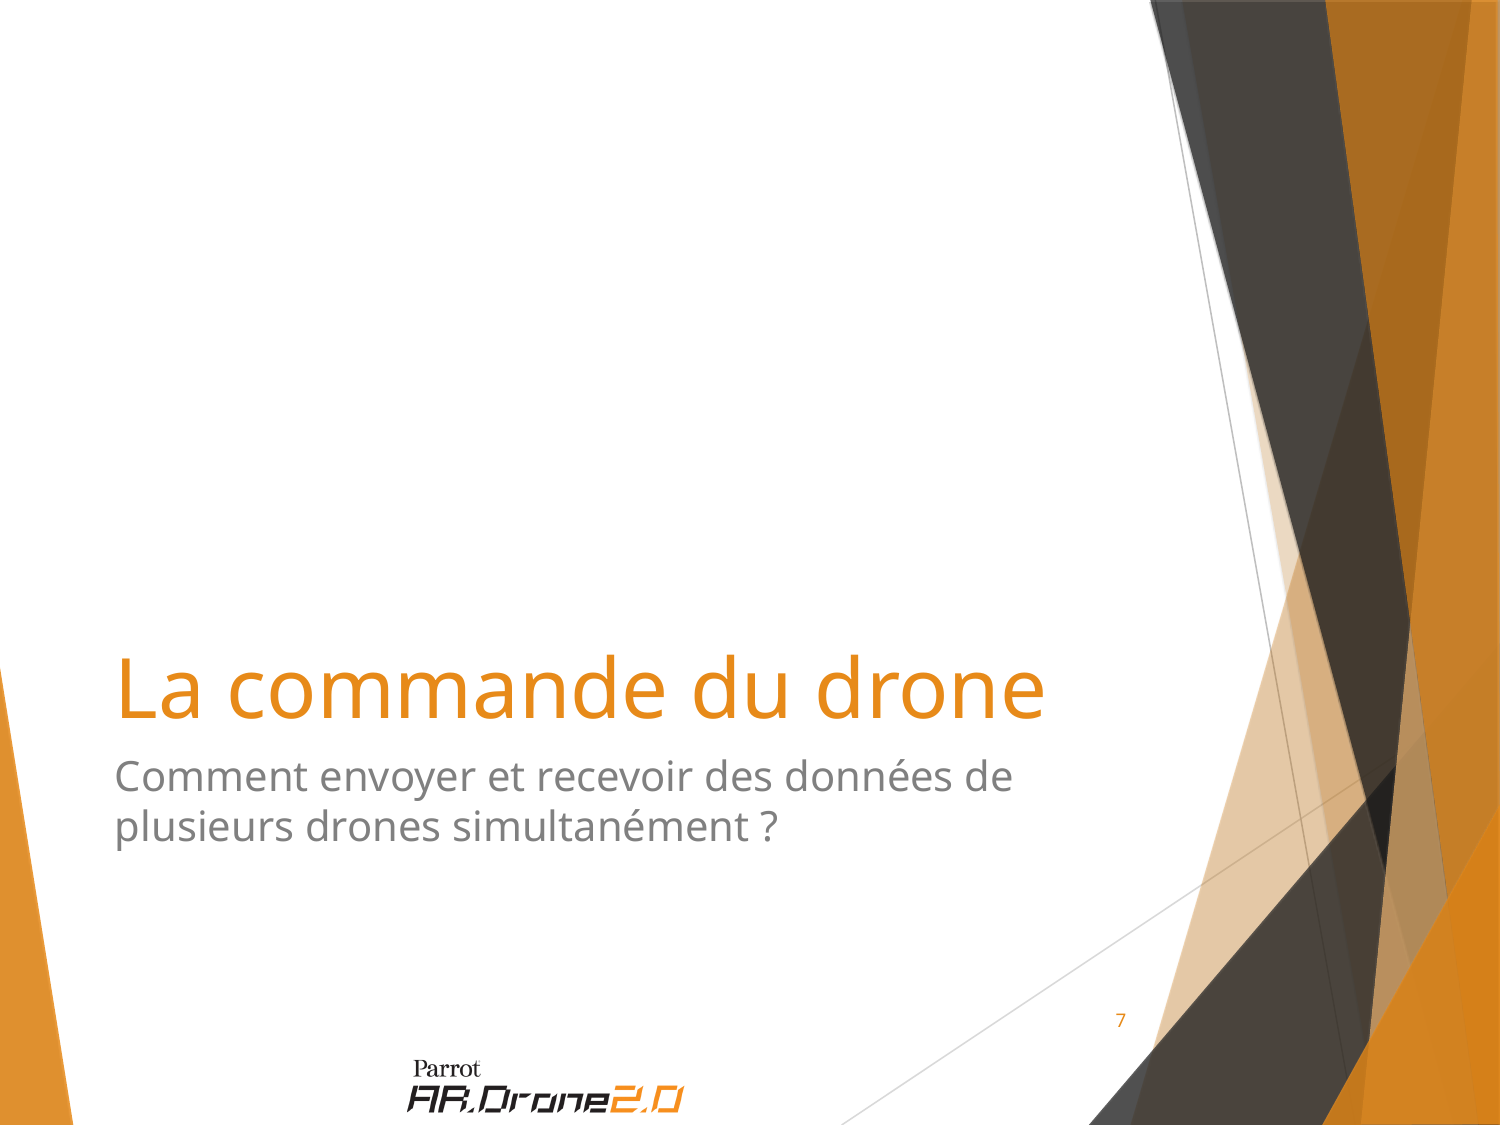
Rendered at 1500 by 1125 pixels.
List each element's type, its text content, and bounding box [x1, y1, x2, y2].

picture [394, 1051, 690, 1125]
slide_number <numéro> [1057, 991, 1142, 1051]
title La commande du drone [99, 443, 1142, 742]
list Comment envoyer et recevoir des données de plusieurs drones simultanément ? [99, 742, 1142, 884]
